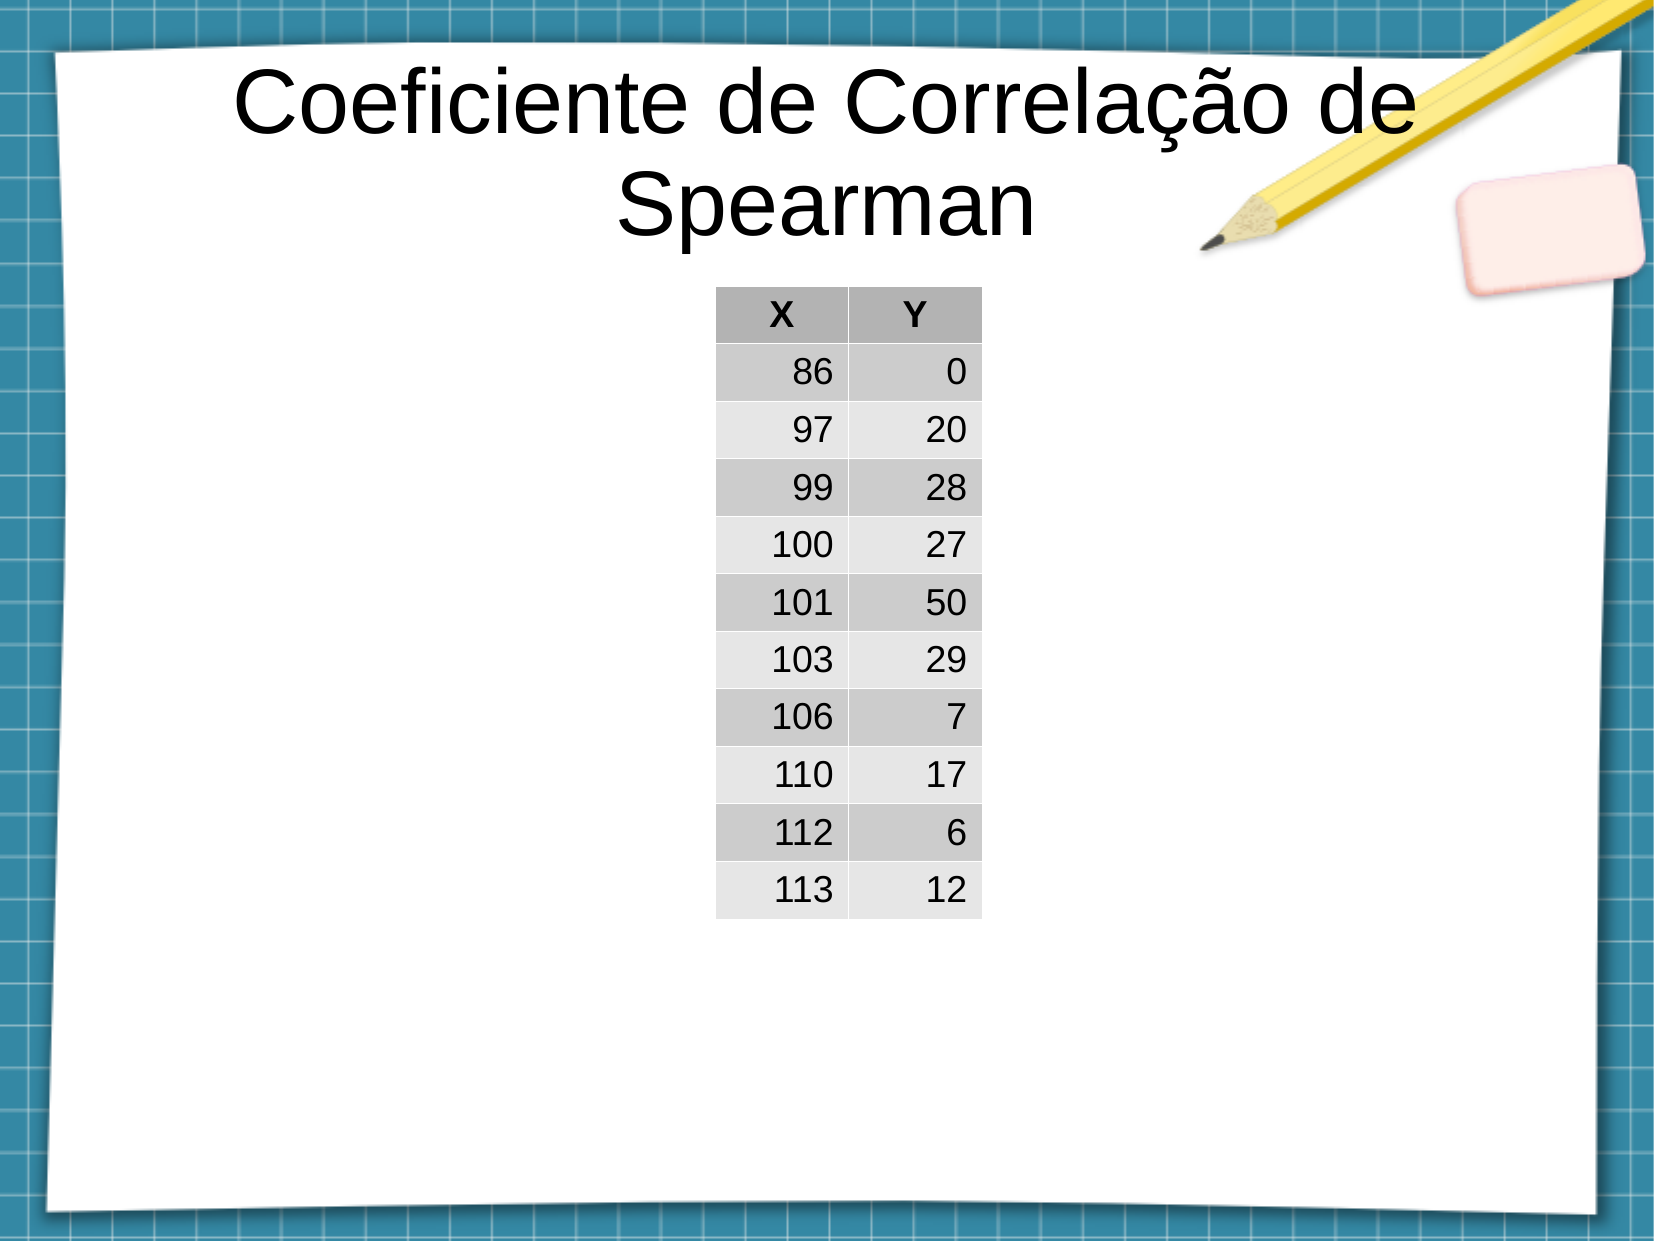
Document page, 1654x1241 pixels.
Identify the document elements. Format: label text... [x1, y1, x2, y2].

table_cell 103 [716, 632, 848, 688]
picture [0, 0, 1654, 1241]
table_cell 20 [849, 402, 982, 458]
table_cell 27 [849, 517, 982, 573]
table_cell 106 [716, 689, 848, 746]
table_cell 28 [849, 459, 982, 516]
table_cell 12 [849, 862, 982, 919]
table_cell 110 [716, 747, 848, 803]
table_cell 100 [716, 517, 848, 573]
table_cell 99 [716, 459, 848, 516]
table_cell 17 [849, 747, 982, 803]
table_cell 101 [716, 574, 848, 631]
table_cell 86 [716, 344, 848, 401]
table_cell 0 [849, 344, 982, 401]
table_cell 29 [849, 632, 982, 688]
table_header X [716, 287, 848, 343]
table_cell 97 [716, 402, 848, 458]
table_cell 113 [716, 862, 848, 919]
table_header Y [849, 287, 982, 343]
table_cell 50 [849, 574, 982, 631]
title Coeficiente de Correlação de Spearman [82, 49, 1571, 257]
table_cell 7 [849, 689, 982, 746]
table_cell 112 [716, 804, 848, 861]
table_cell 6 [849, 804, 982, 861]
